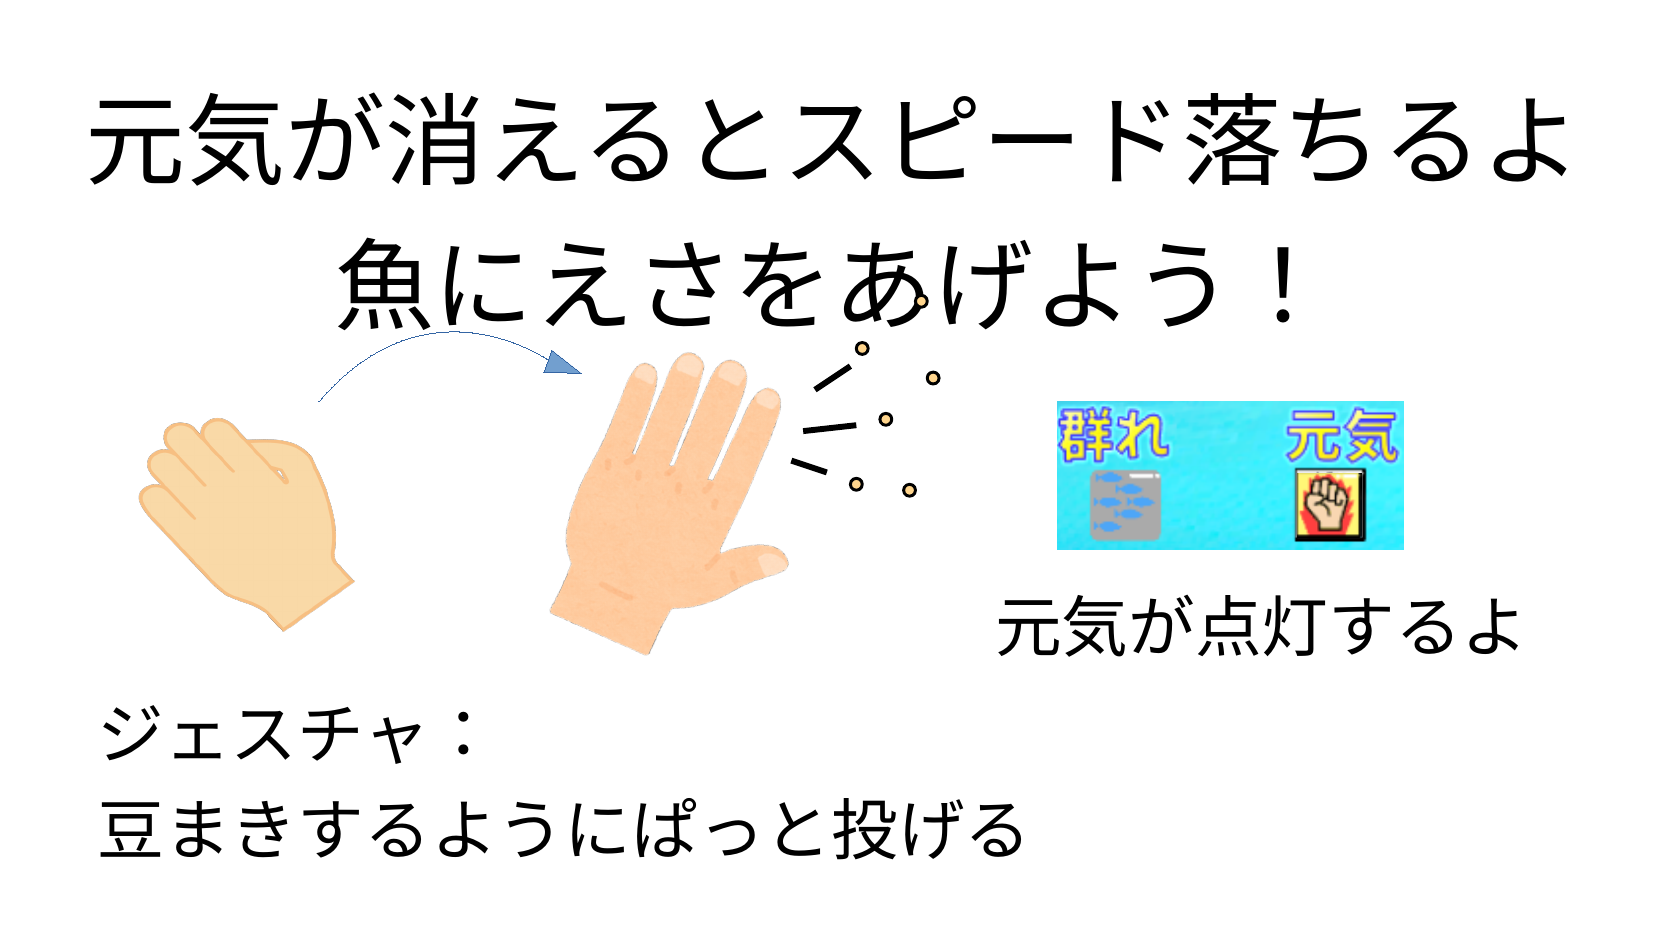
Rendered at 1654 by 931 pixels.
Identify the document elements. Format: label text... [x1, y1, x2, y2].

text_box [879, 413, 892, 426]
text_box [543, 350, 582, 374]
picture [488, 302, 875, 709]
text_box [903, 484, 916, 497]
text_box ジェスチャ： 豆まきするようにぱっと投げる [82, 673, 1075, 889]
picture [0, 283, 504, 737]
picture [1057, 401, 1404, 550]
text_box [850, 478, 863, 491]
text_box 元気が消えるとスピード落ちるよ 魚にえさをあげよう！ [70, 54, 1642, 270]
text_box [915, 295, 928, 308]
text_box 元気が点灯するよ [980, 566, 1571, 745]
text_box [927, 372, 940, 384]
text_box [856, 342, 869, 355]
